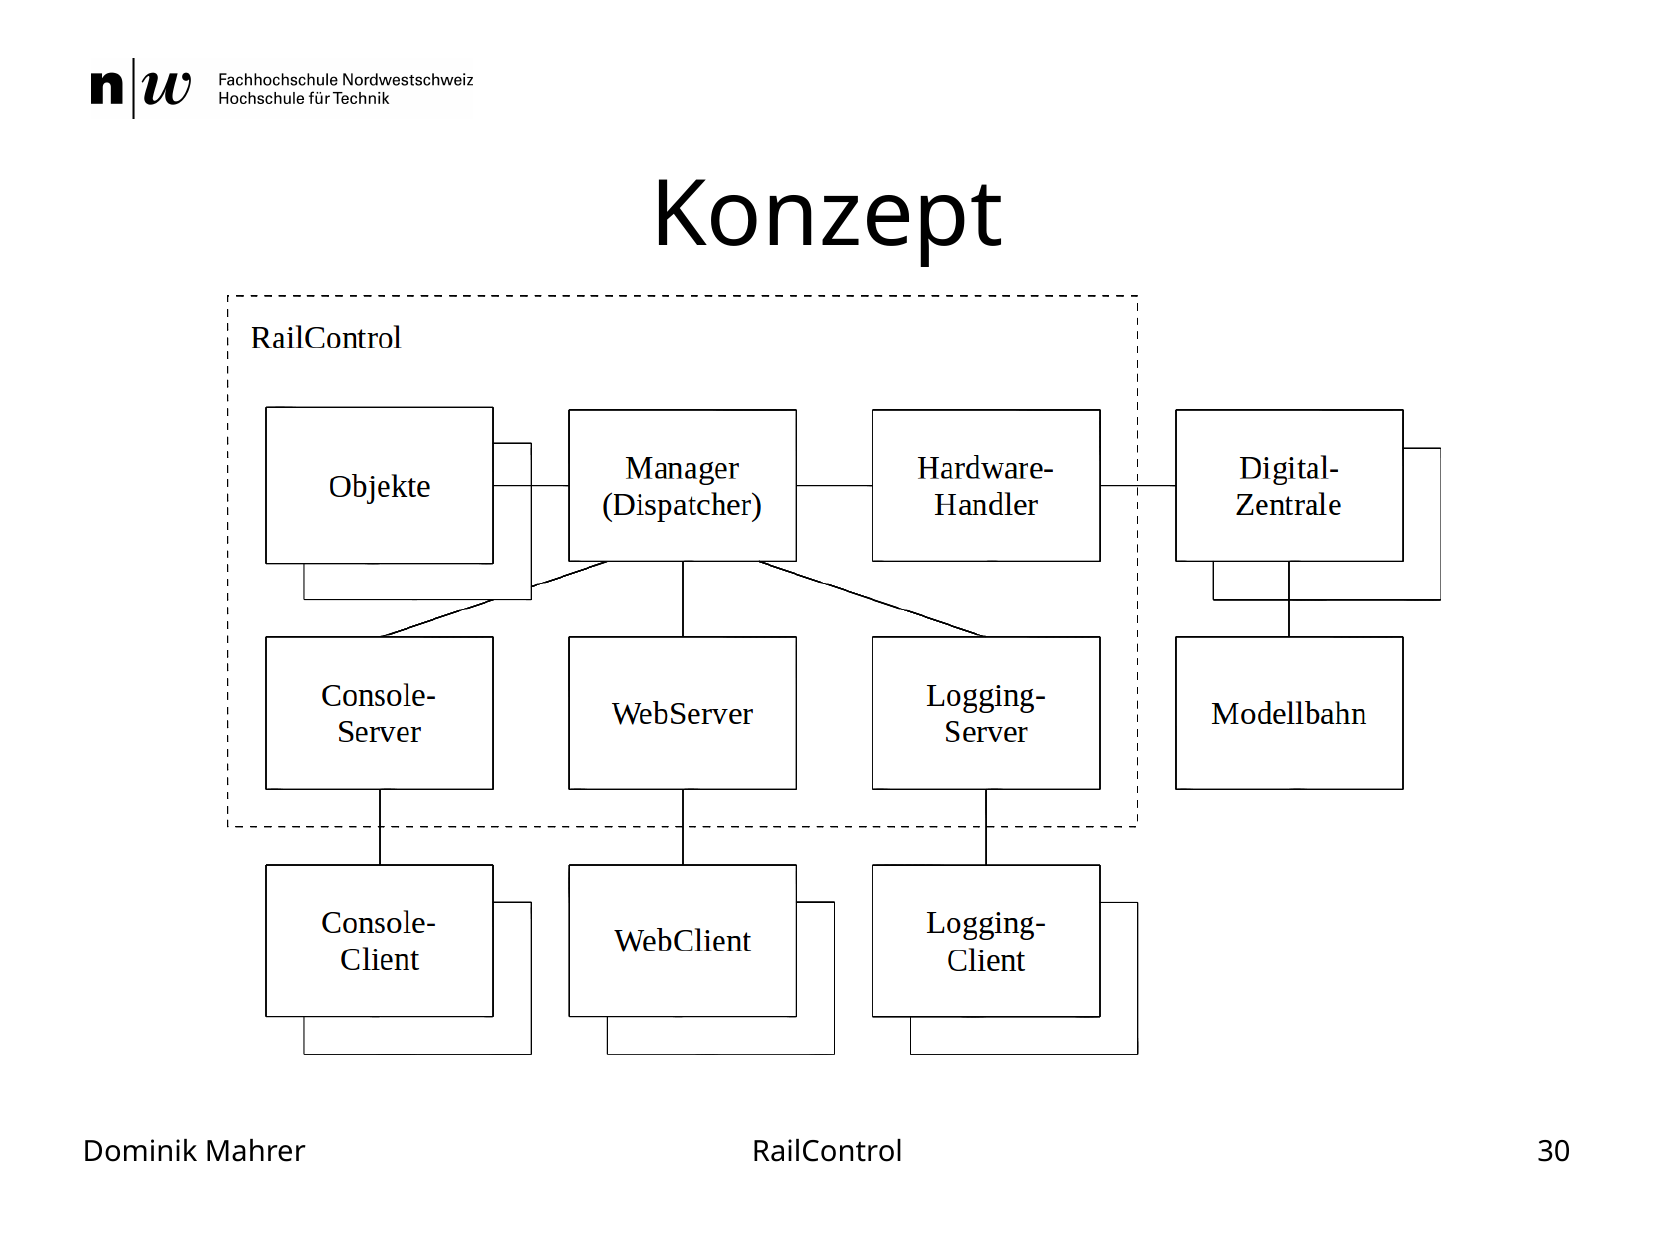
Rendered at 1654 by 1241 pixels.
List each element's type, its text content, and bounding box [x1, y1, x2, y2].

picture [227, 295, 1441, 1055]
title Konzept [82, 153, 1571, 267]
picture [91, 58, 473, 119]
